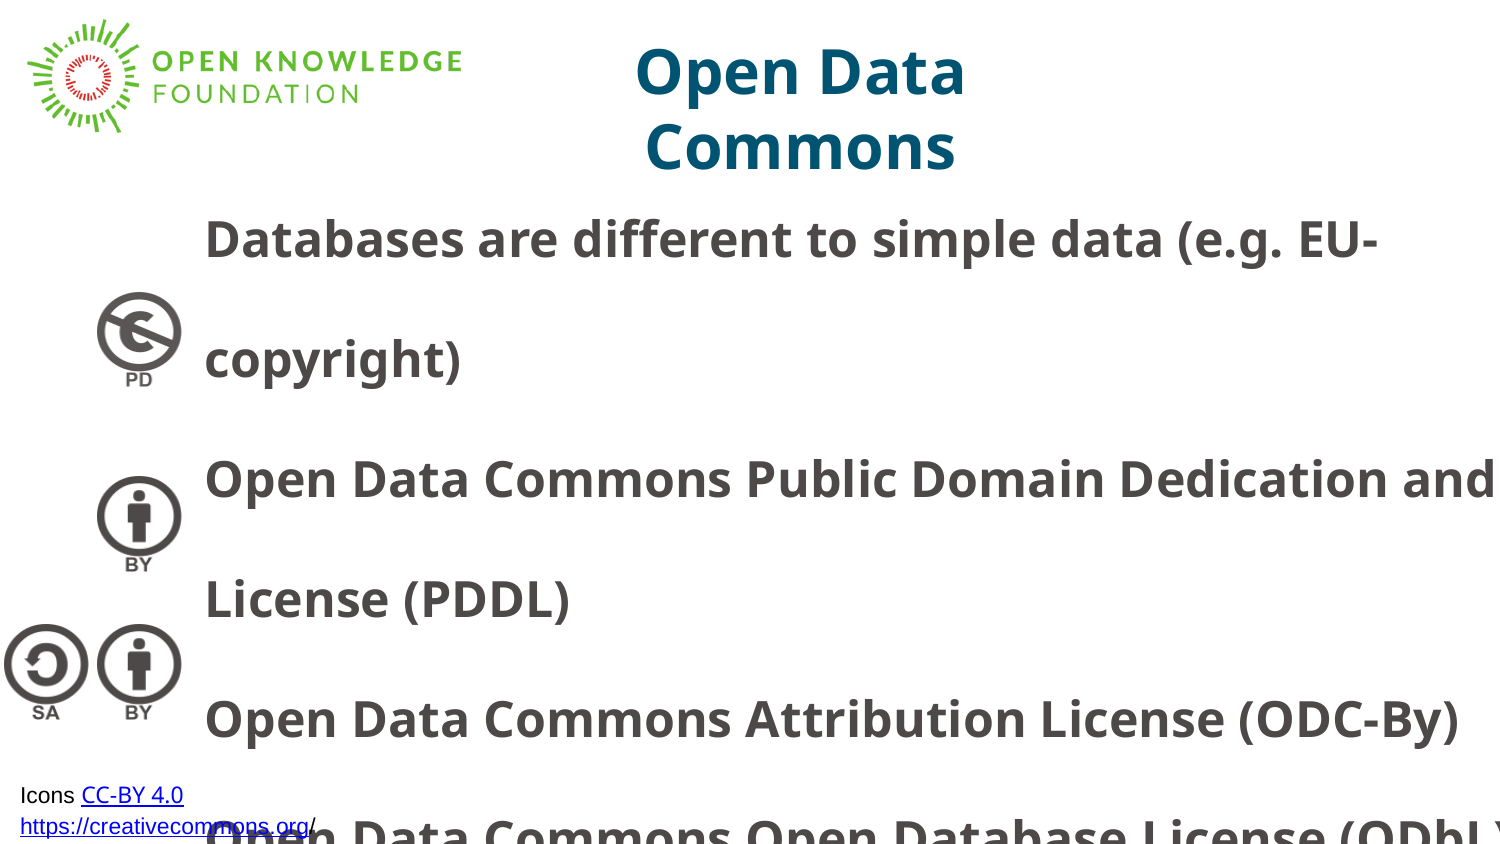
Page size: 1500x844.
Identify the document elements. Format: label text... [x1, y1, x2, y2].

text_box Open Data Commons [487, 26, 1115, 141]
text_box Icons CC-BY 4.0 https://creativecommons.org/ https://opendatacommons.org [8, 775, 490, 837]
picture [4, 624, 89, 720]
picture [97, 292, 182, 388]
picture [27, 19, 461, 133]
picture [97, 476, 182, 572]
picture [97, 624, 182, 720]
text_box Databases are different to simple data (e.g. EU-copyright) Open Data Commons Public Domain Dedication and License (PDDL) Open Data Commons Attribution License (ODC-By) Open Data Commons Open Database License (ODbL) [193, 141, 1500, 806]
